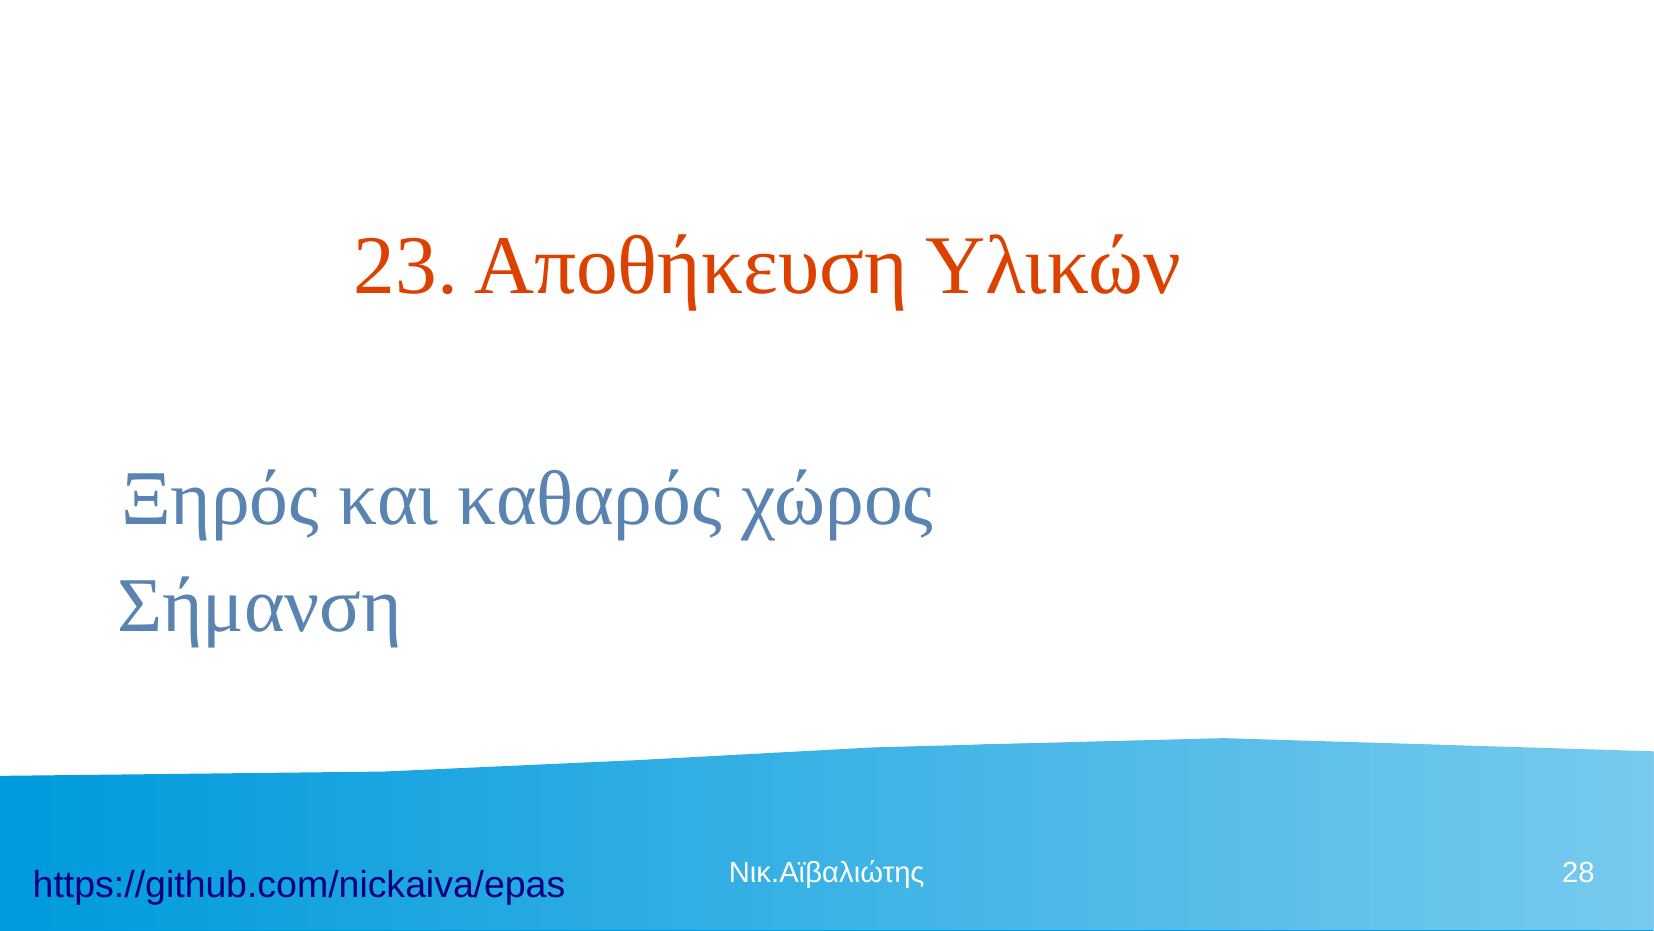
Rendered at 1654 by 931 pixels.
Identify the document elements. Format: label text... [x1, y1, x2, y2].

title 23. Αποθήκευση Υλικών [29, 177, 1506, 355]
list Ξηρός και καθαρός χώρος Σήμανση [59, 383, 1595, 650]
